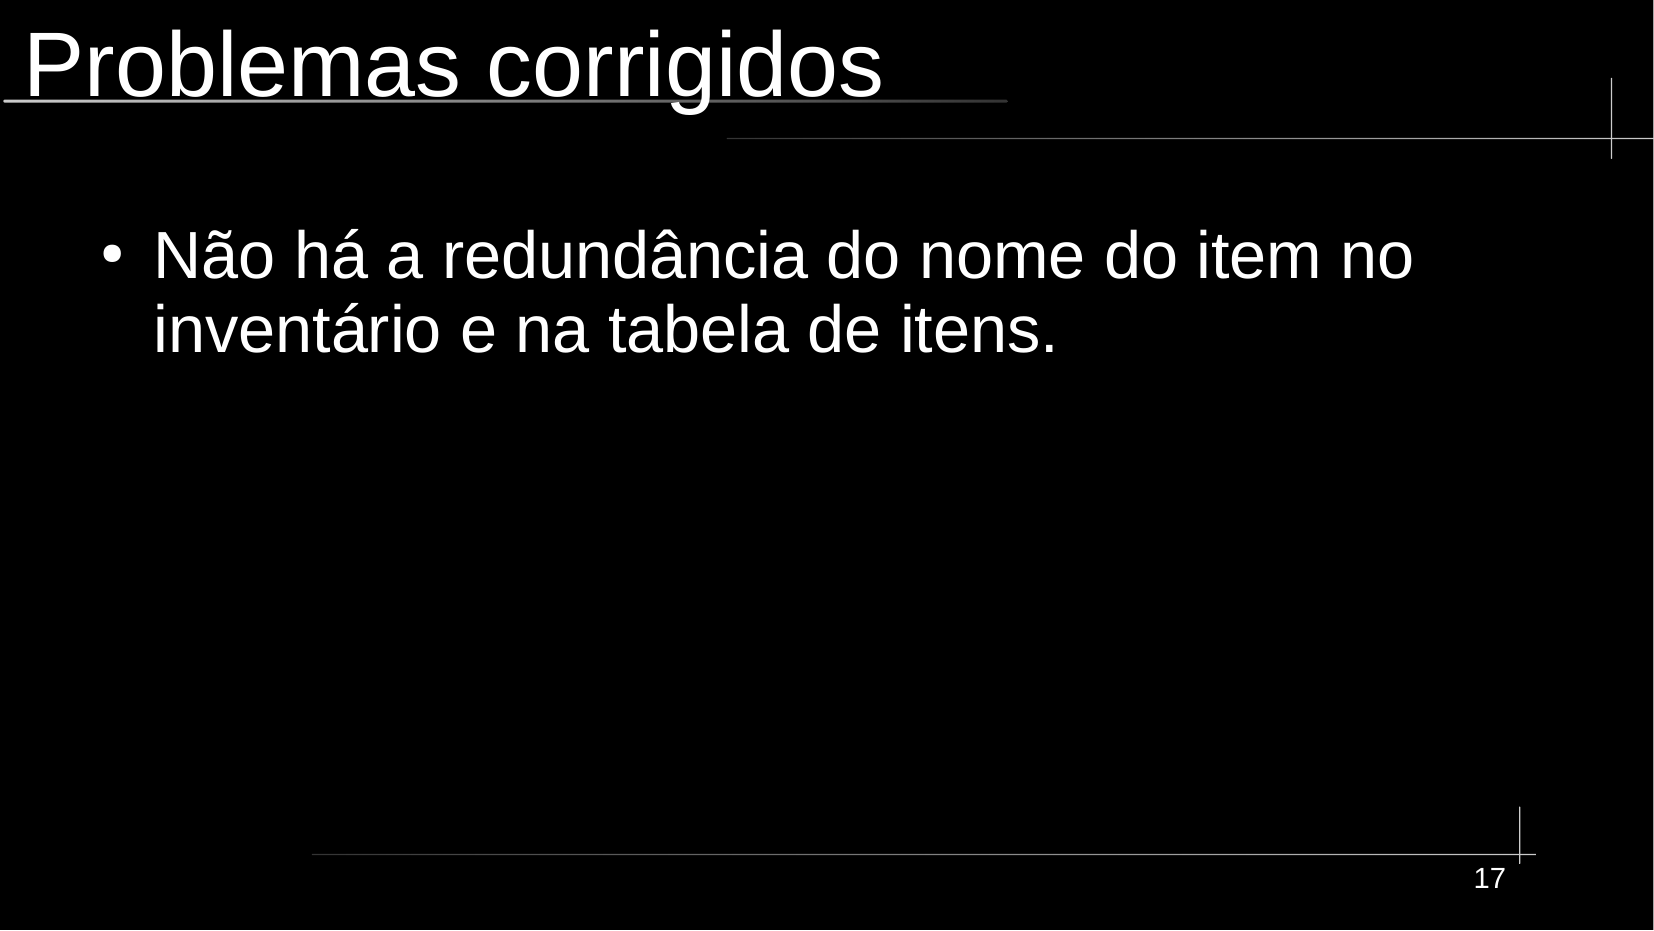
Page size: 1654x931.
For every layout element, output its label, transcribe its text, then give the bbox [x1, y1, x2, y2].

list Não há a redundância do nome do item no inventário e na tabela de itens. [82, 217, 1571, 758]
title Problemas corrigidos [23, 11, 1589, 119]
